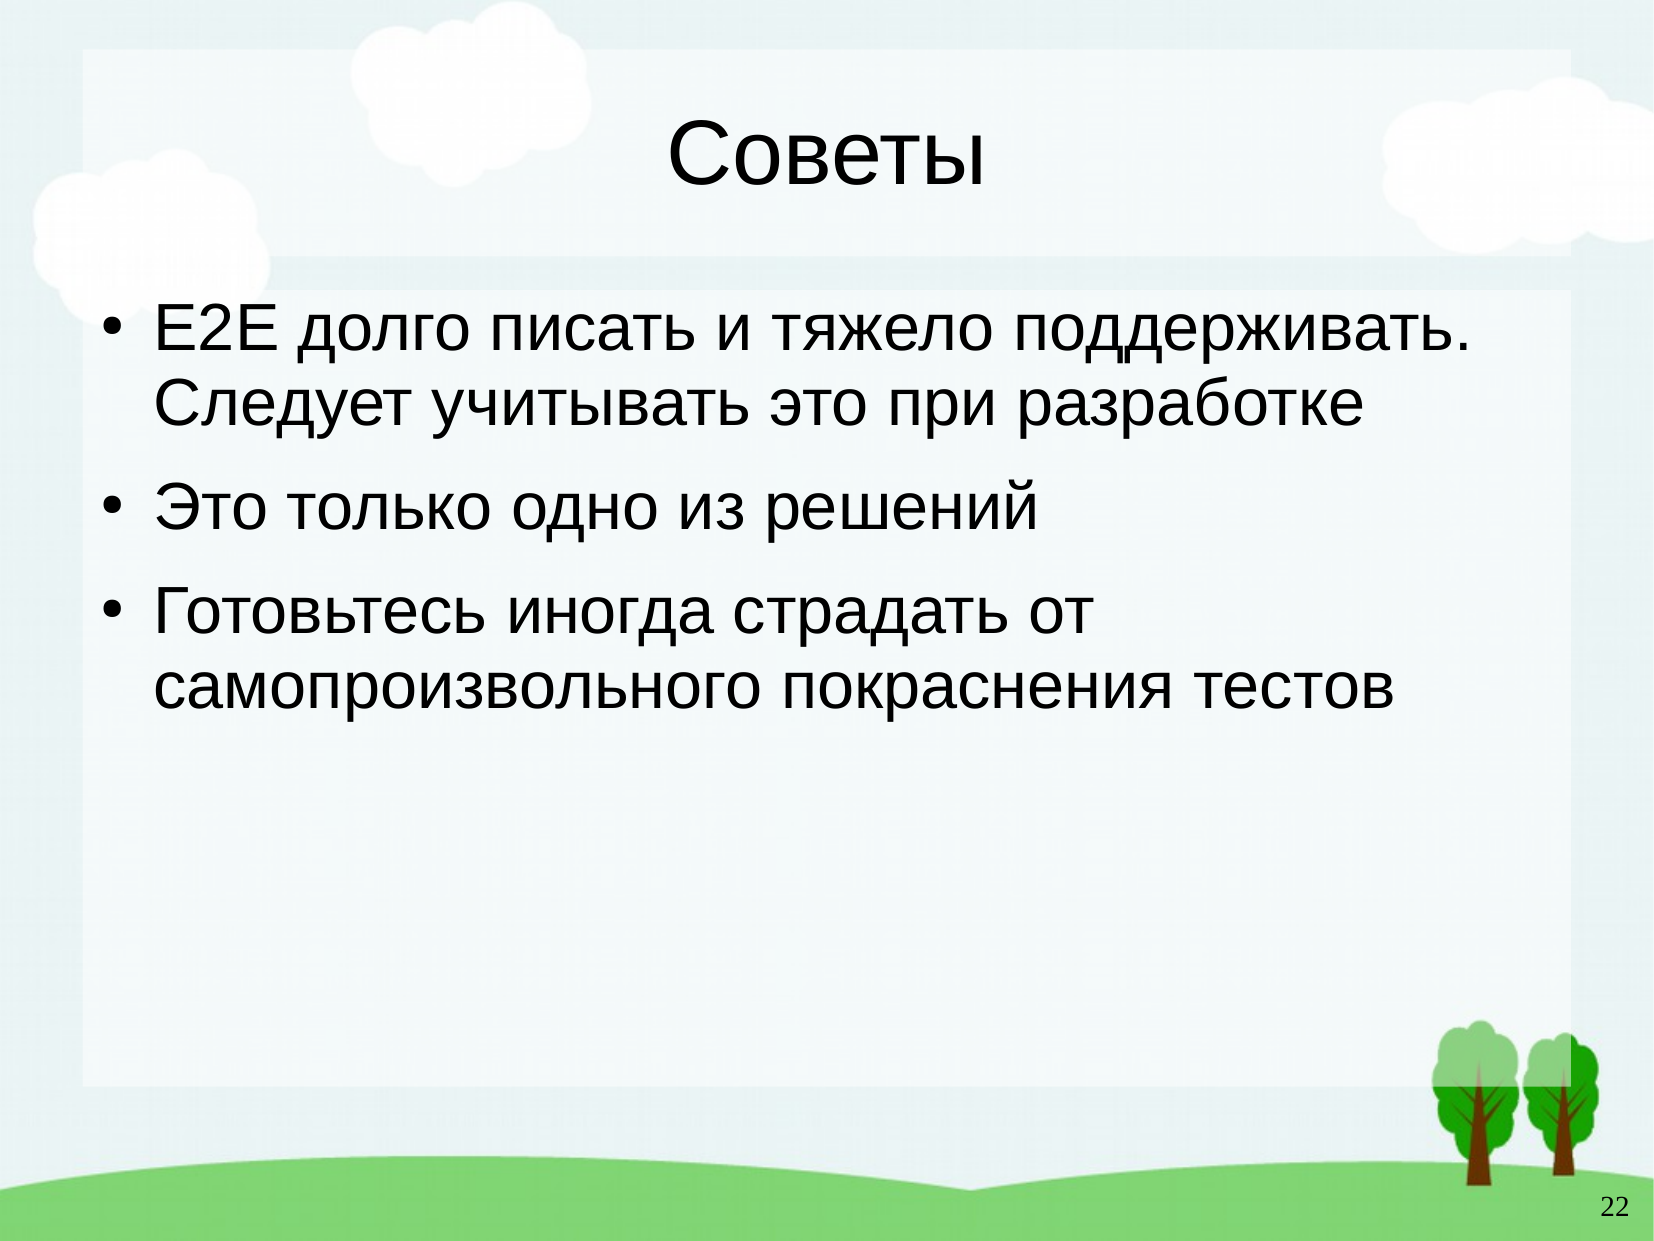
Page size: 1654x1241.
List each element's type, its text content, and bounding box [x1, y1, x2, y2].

picture [0, 0, 1654, 1241]
list E2E долго писать и тяжело поддерживать. Следует учитывать это при разработке Это только одно из решений Готовьтесь иногда страдать от самопроизвольного покраснения тестов [82, 290, 1571, 1087]
title Советы [82, 49, 1571, 257]
